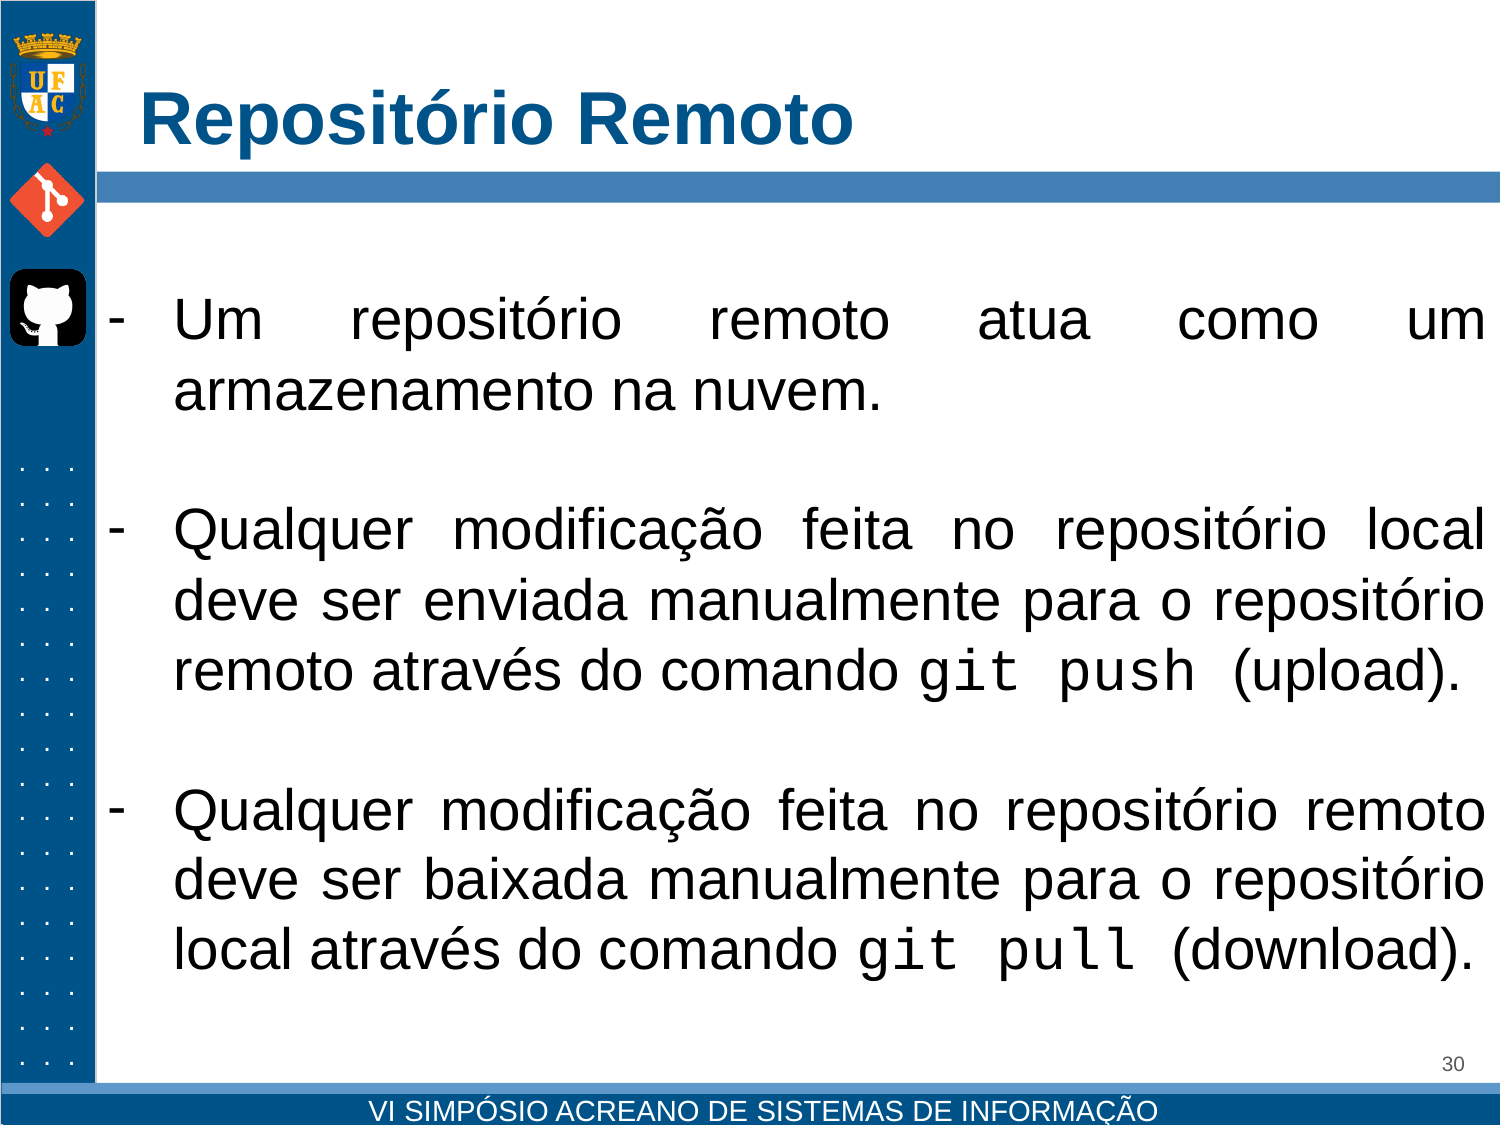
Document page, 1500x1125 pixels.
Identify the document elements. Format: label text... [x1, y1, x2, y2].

text_box VI SIMPÓSIO ACREANO DE SISTEMAS DE INFORMAÇÃO [353, 1077, 1288, 1125]
picture [10, 163, 186, 237]
text_box [186, 171, 1500, 203]
title Repositório Remoto [124, 89, 1494, 171]
text_box Um repositório remoto atua como um armazenamento na nuvem. Qualquer modificação feita no repositório local deve ser enviada manualmente para o repositório remoto através do comando git push (upload). Qualquer modificação feita no repositório remoto deve ser baixada manualmente para o repositório local através do comando git pull (download). [83, 266, 1500, 1050]
text_box . . . . . . . . . . . . . . . . . . . . . . . . . . . . . . . . . . . . . . . . . . . . . . . . . . . . . . [3, 427, 83, 857]
slide_number <número> [1389, 1050, 1480, 1106]
picture [10, 33, 86, 137]
picture [10, 269, 83, 346]
text_box [0, 0, 353, 1125]
text_box [1288, 1082, 1500, 1125]
